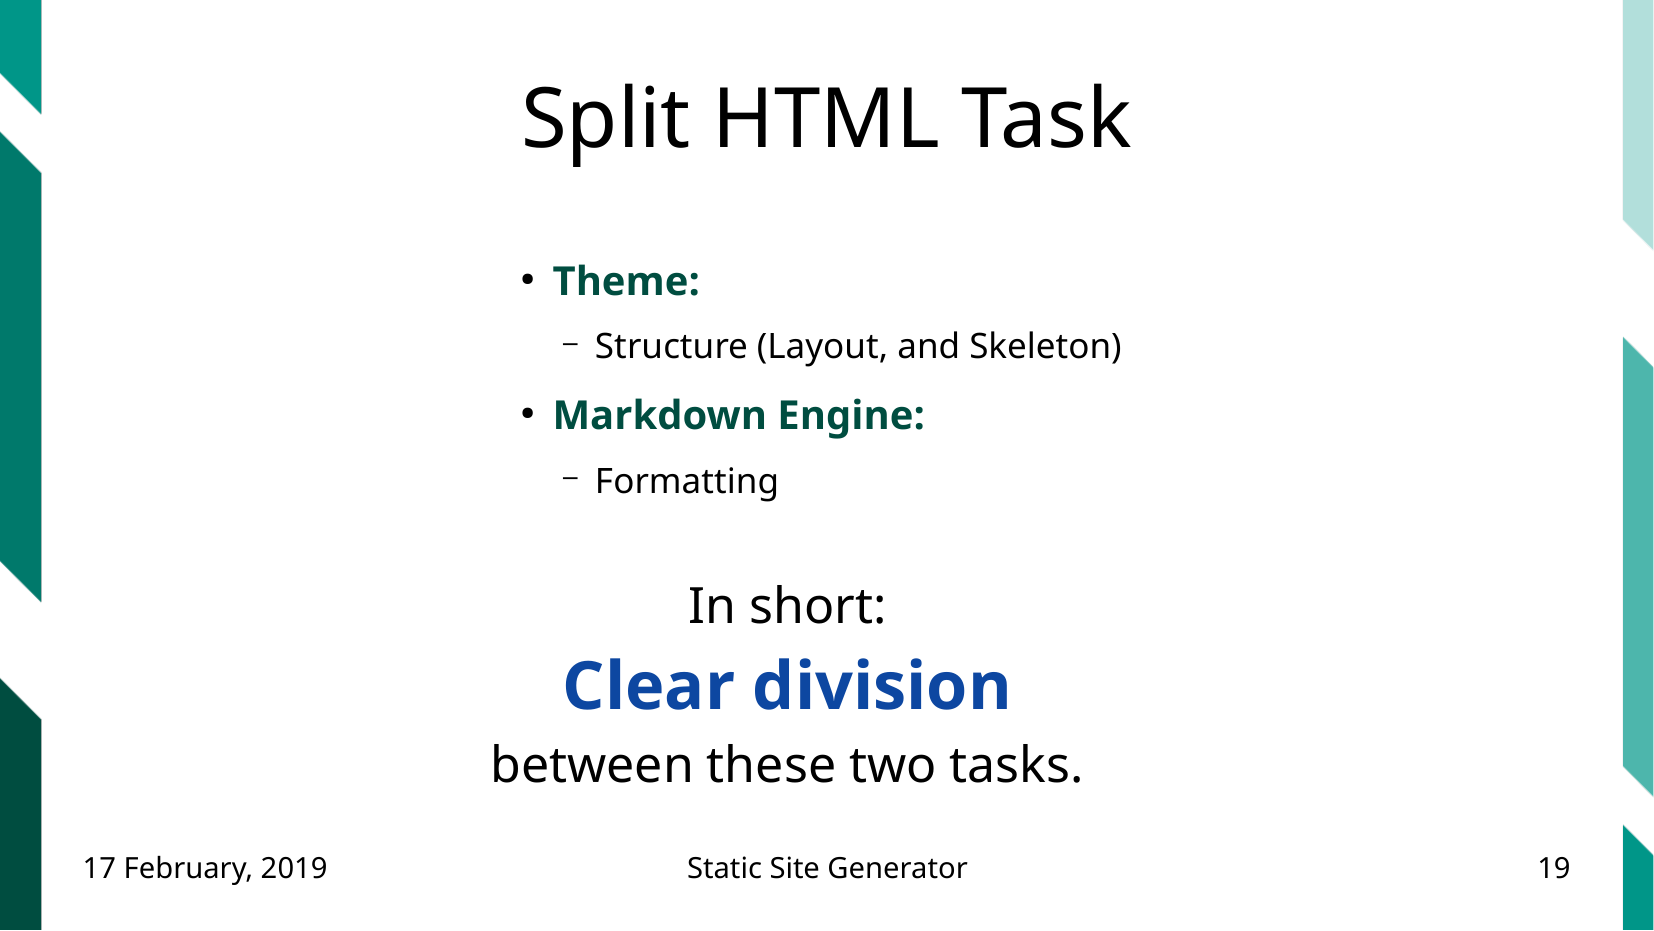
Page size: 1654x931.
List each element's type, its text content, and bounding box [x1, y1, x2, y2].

list Theme: Structure (Layout, and Skeleton) Markdown Engine: Formatting [510, 252, 1156, 511]
title Split HTML Task [82, 37, 1571, 193]
list In short: Clear division between these two tasks. [330, 570, 1246, 811]
picture [0, 0, 1654, 930]
